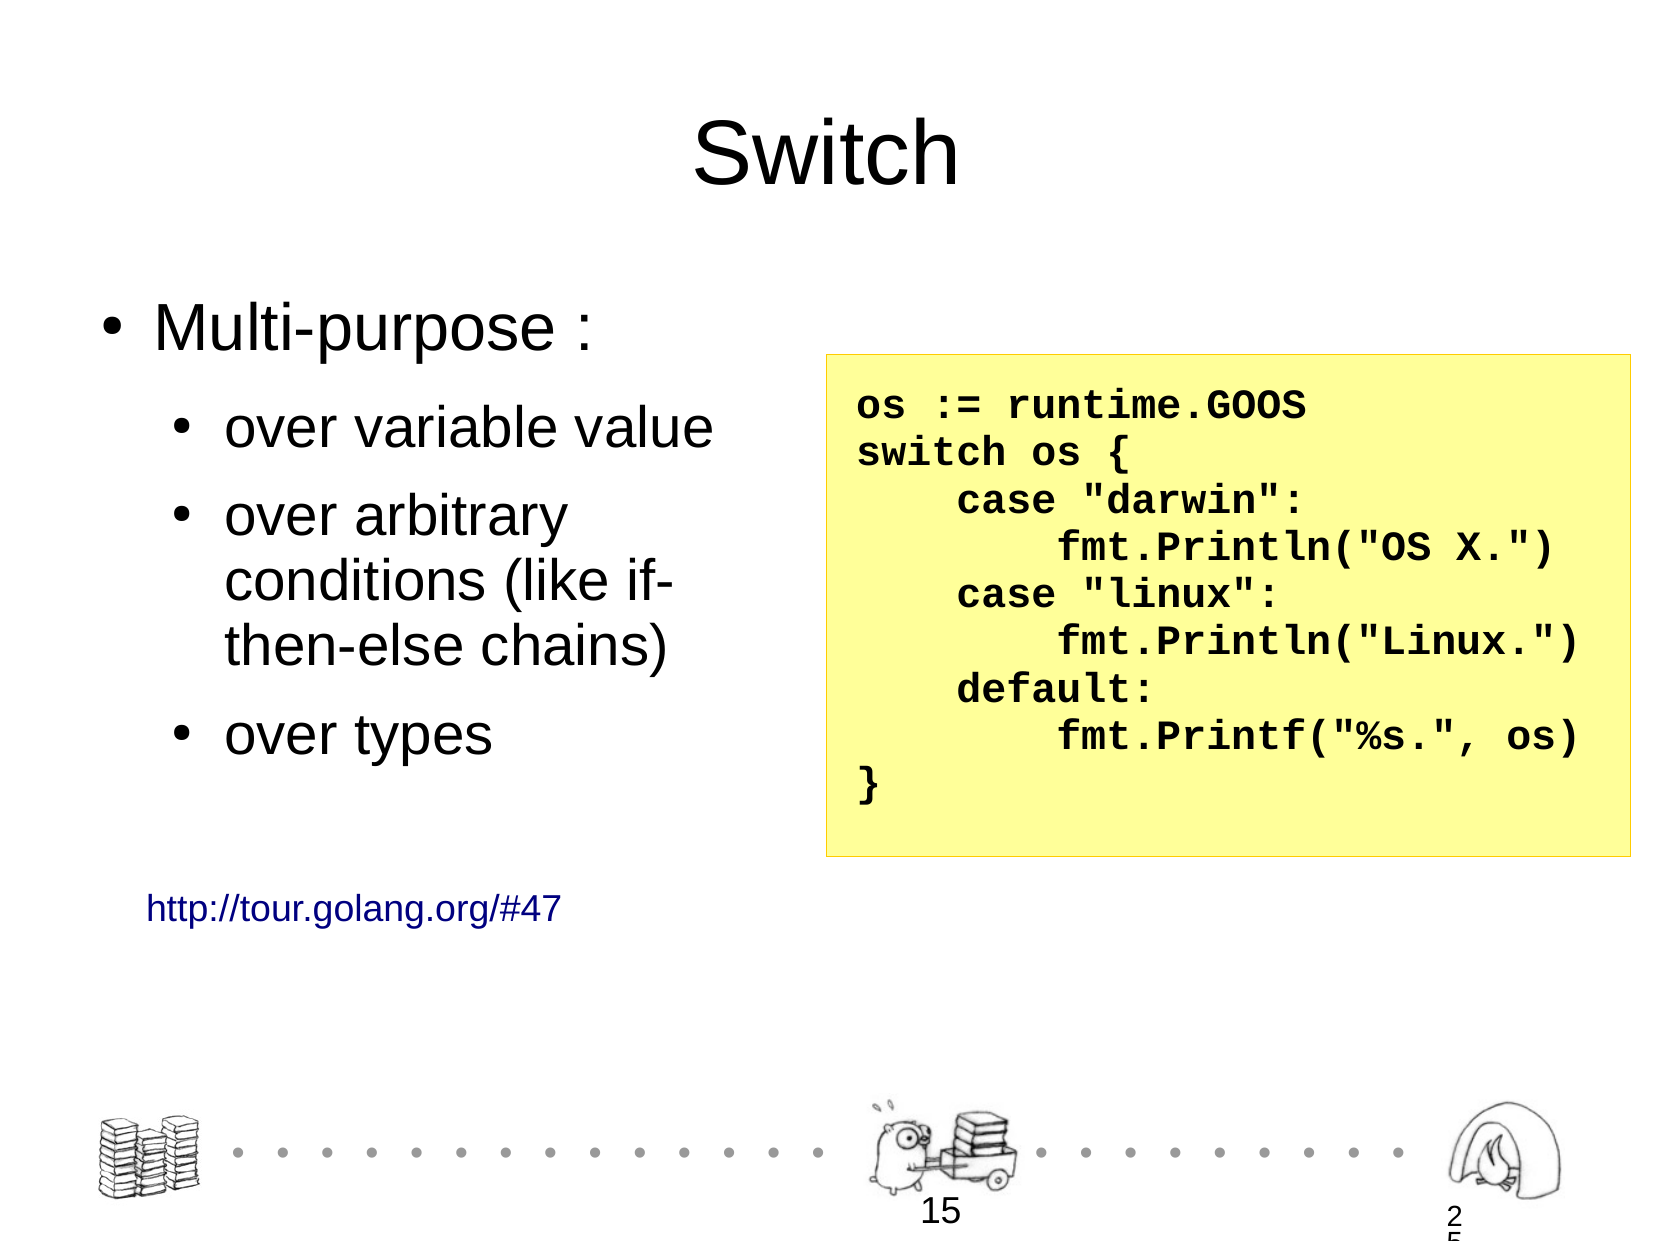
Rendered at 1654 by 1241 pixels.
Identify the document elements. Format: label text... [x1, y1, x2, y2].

picture [1441, 1092, 1565, 1211]
text_box http://tour.golang.org/#47 [118, 879, 575, 937]
picture [857, 1093, 1025, 1202]
title Switch [82, 49, 1571, 257]
list os := runtime.GOOS switch os { case "darwin": fmt.Println("OS X.") case "linux": fmt.Println("Linux.") default: fmt.Printf("%s.", os) } [826, 354, 1631, 857]
picture [88, 1092, 207, 1211]
list Multi-purpose : over variable value over arbitrary conditions (like if-then-else chains) over types [82, 290, 809, 827]
